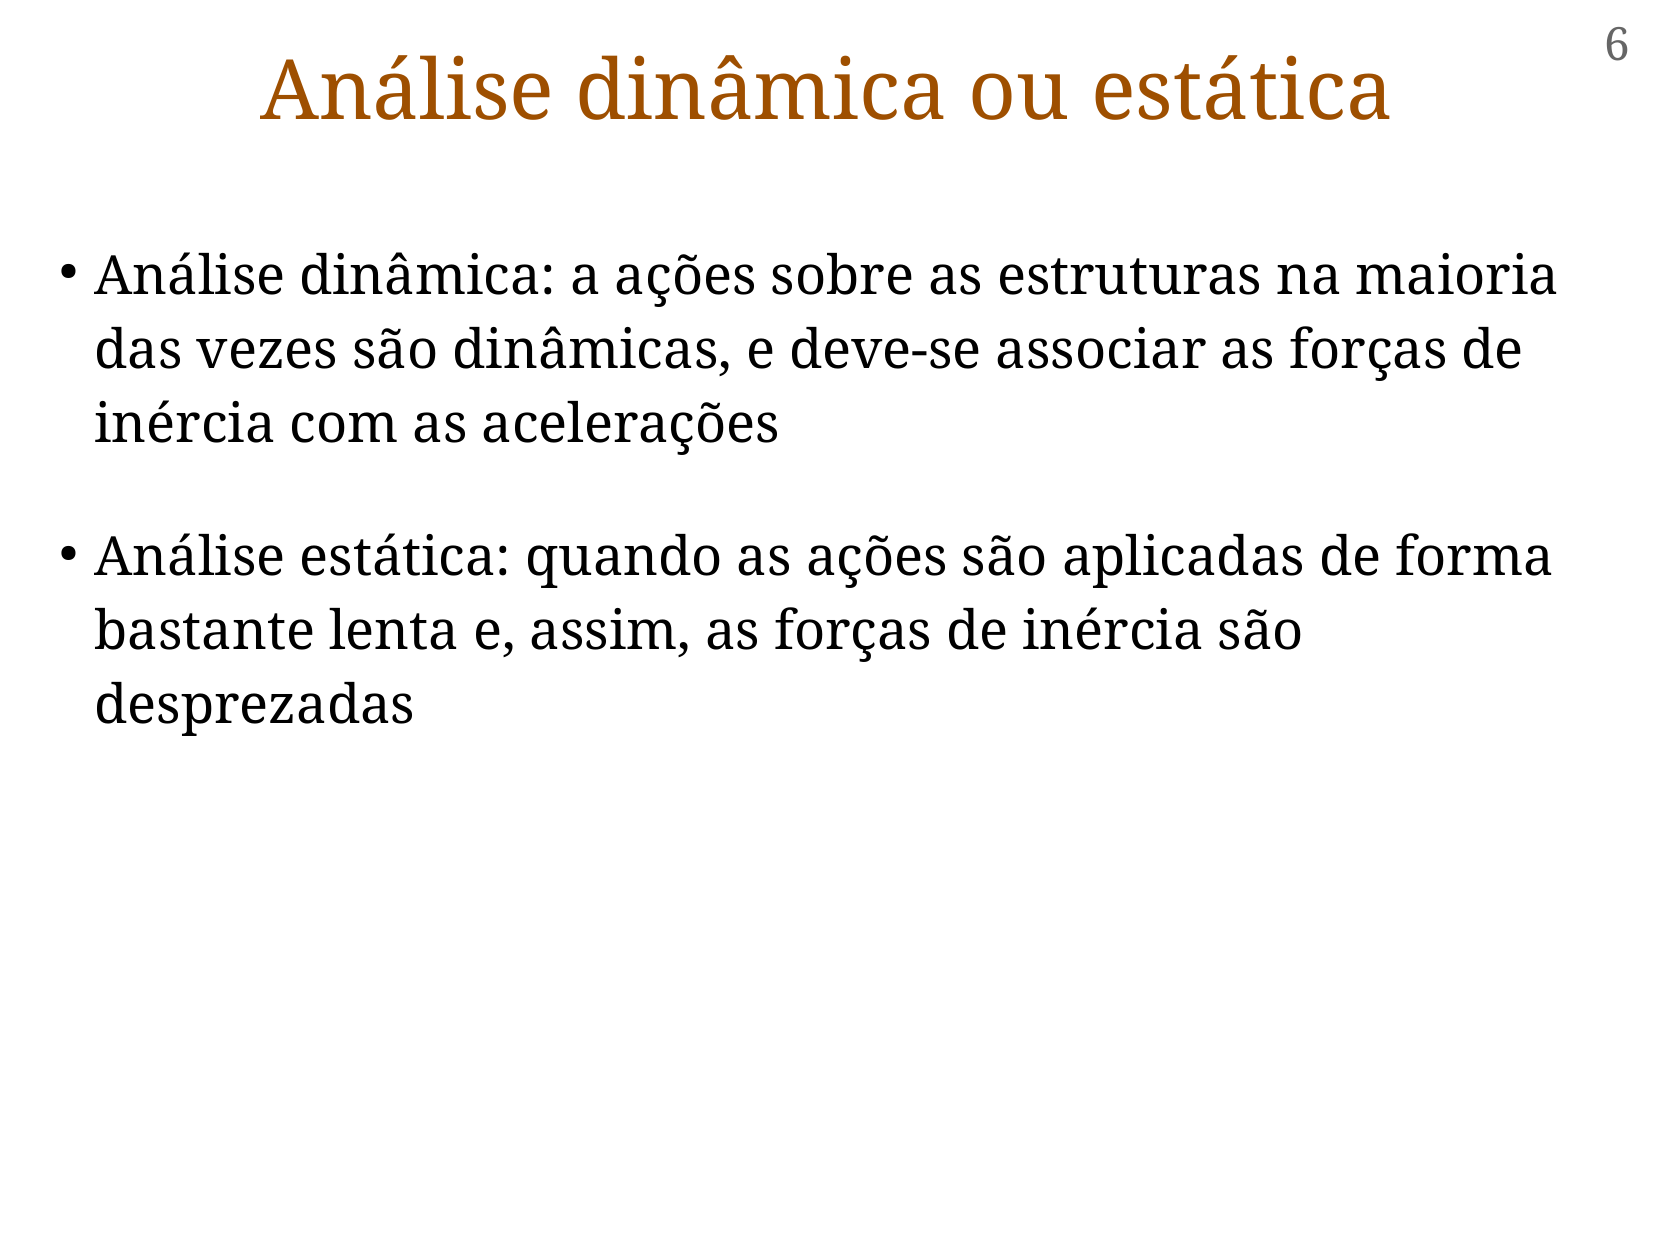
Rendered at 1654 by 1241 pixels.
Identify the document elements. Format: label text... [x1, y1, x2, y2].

list Análise dinâmica: a ações sobre as estruturas na maioria das vezes são dinâmicas, e deve-se associar as forças de inércia com as acelerações Análise estática: quando as ações são aplicadas de forma bastante lenta e, assim, as forças de inércia são desprezadas [59, 236, 1595, 1211]
title Análise dinâmica ou estática [59, 29, 1595, 148]
